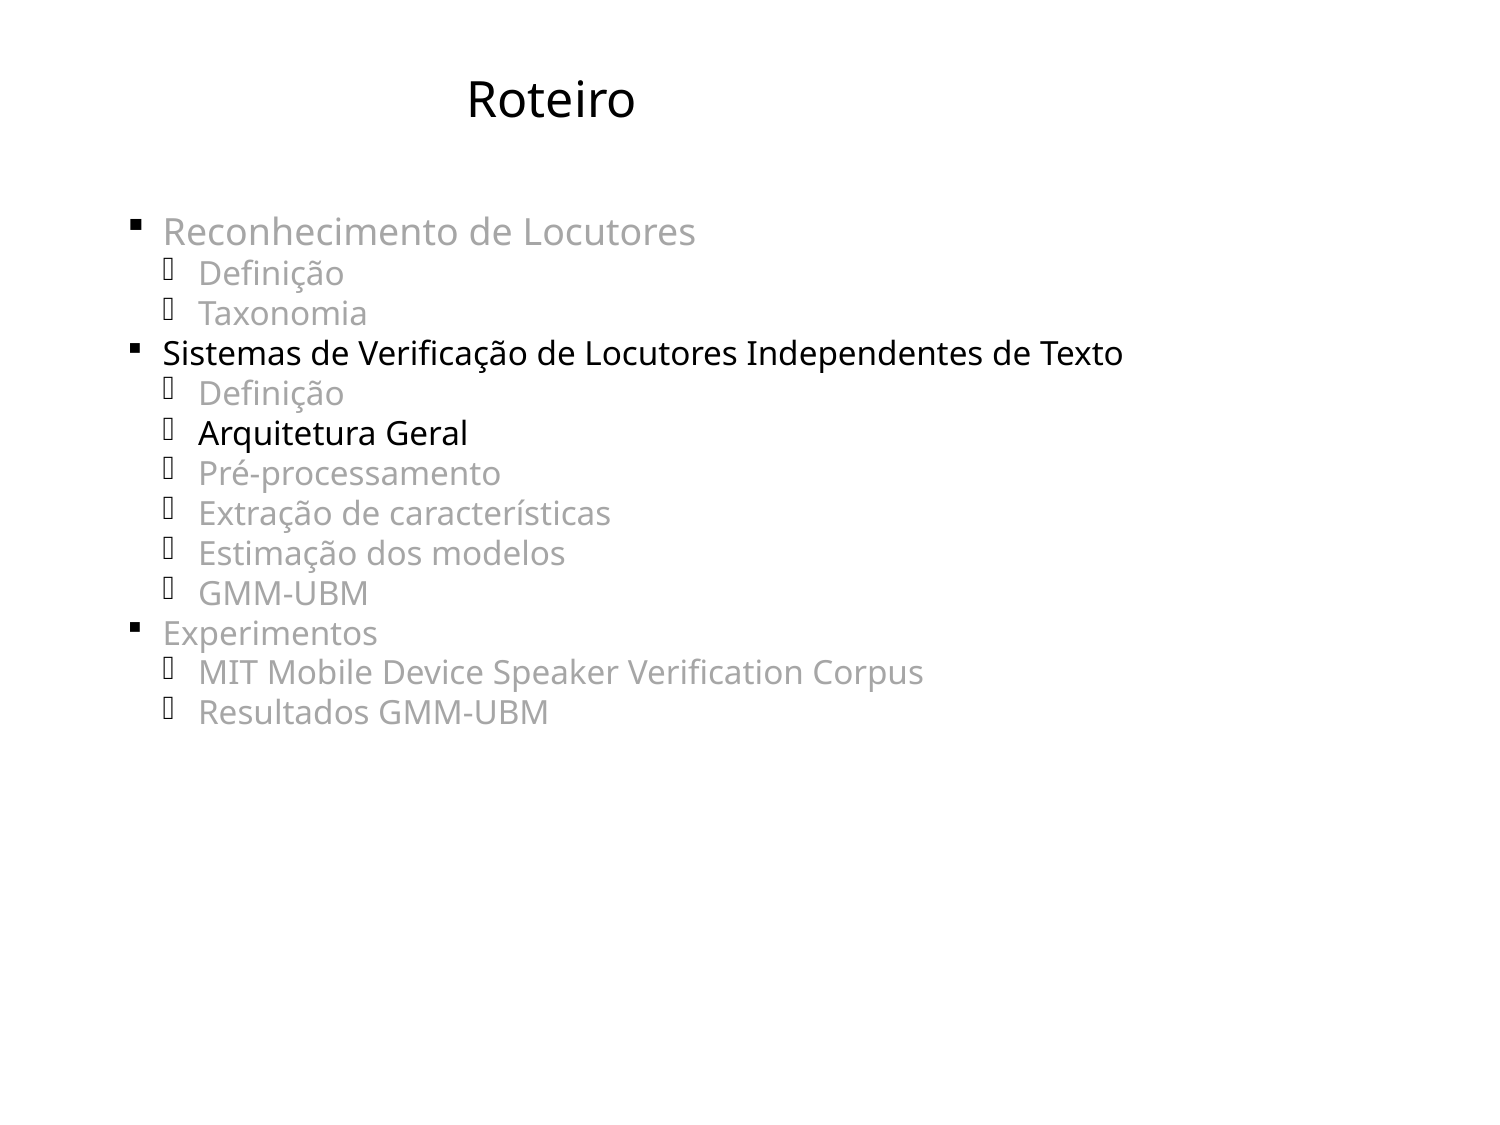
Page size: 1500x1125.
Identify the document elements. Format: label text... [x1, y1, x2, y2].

text_box Roteiro [49, 49, 1054, 145]
text_box Reconhecimento de Locutores Definição Taxonomia Sistemas de Verificação de Locutores Independentes de Texto Definição Arquitetura Geral Pré-processamento Extração de características Estimação dos modelos GMM-UBM Experimentos MIT Mobile Device Speaker Verification Corpus Resultados GMM-UBM [112, 200, 1363, 963]
